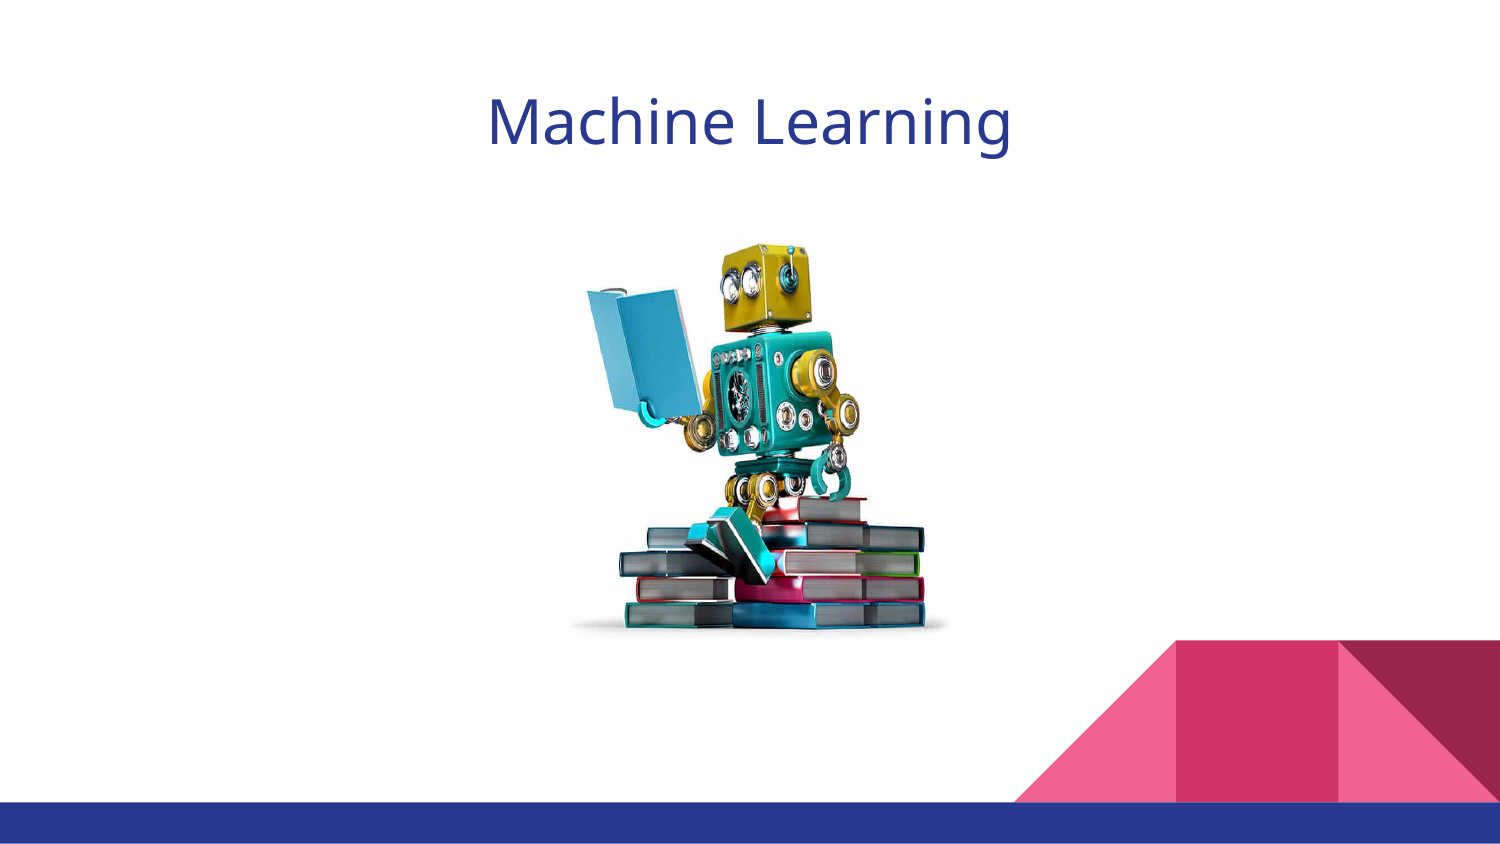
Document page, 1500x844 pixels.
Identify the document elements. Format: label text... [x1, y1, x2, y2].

picture [323, 179, 1130, 685]
title Machine Learning [51, 67, 1449, 167]
